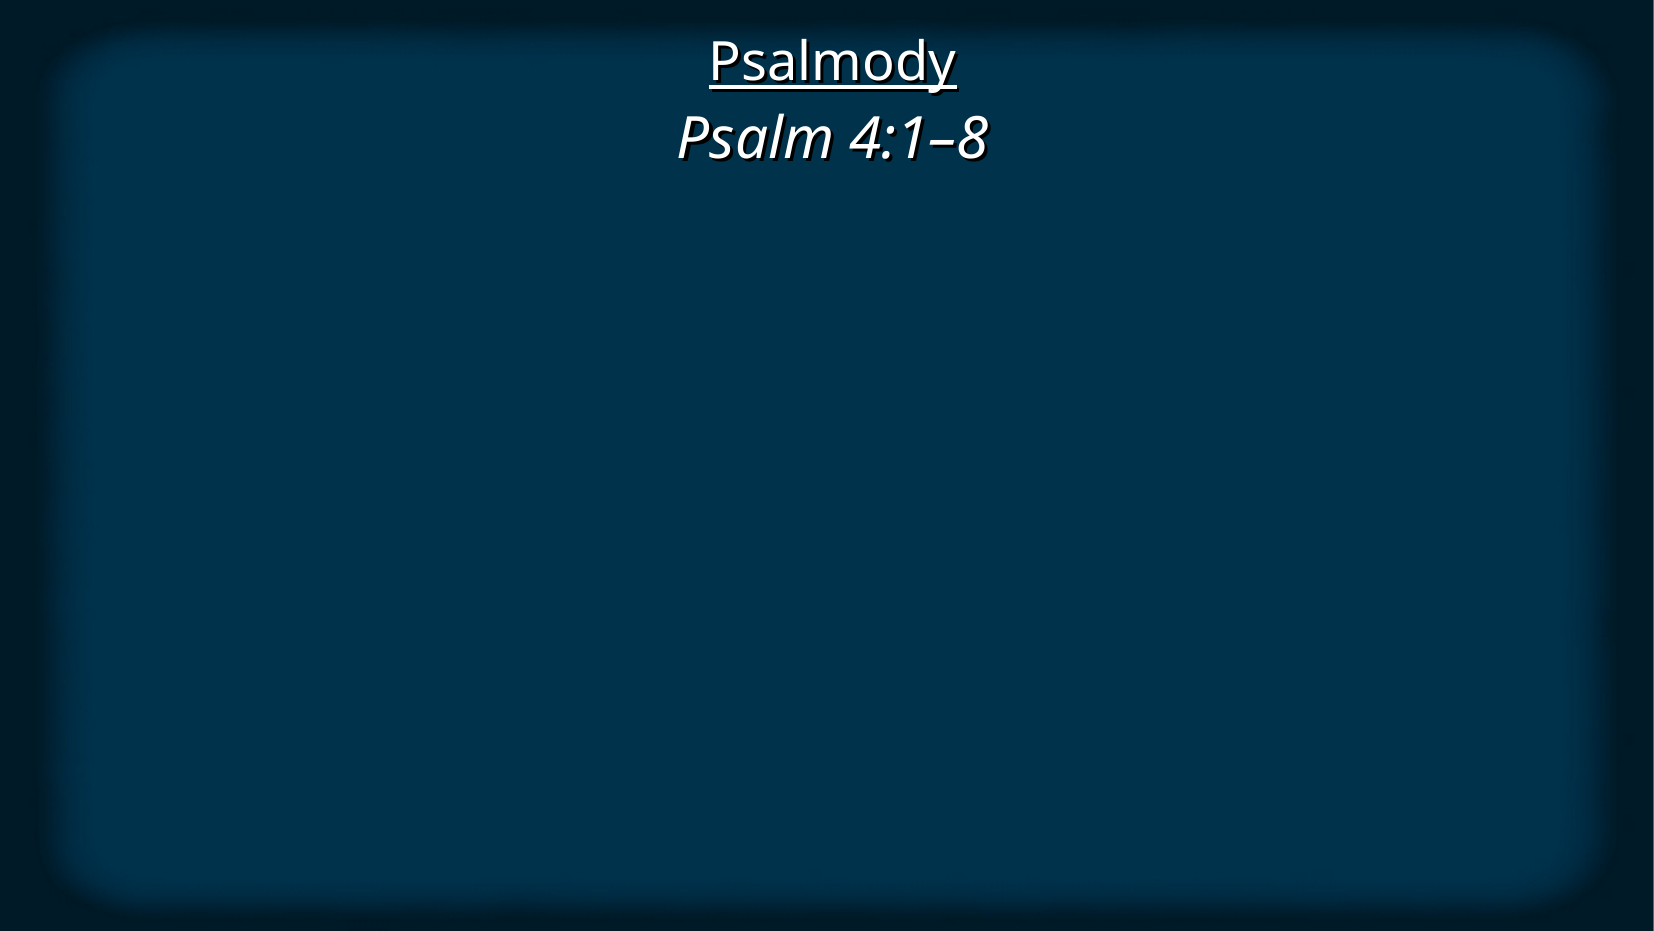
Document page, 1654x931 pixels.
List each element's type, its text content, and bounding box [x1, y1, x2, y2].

picture [0, 0, 1654, 931]
text_box Psalmody Psalm 4:1–8 [90, 15, 1576, 179]
